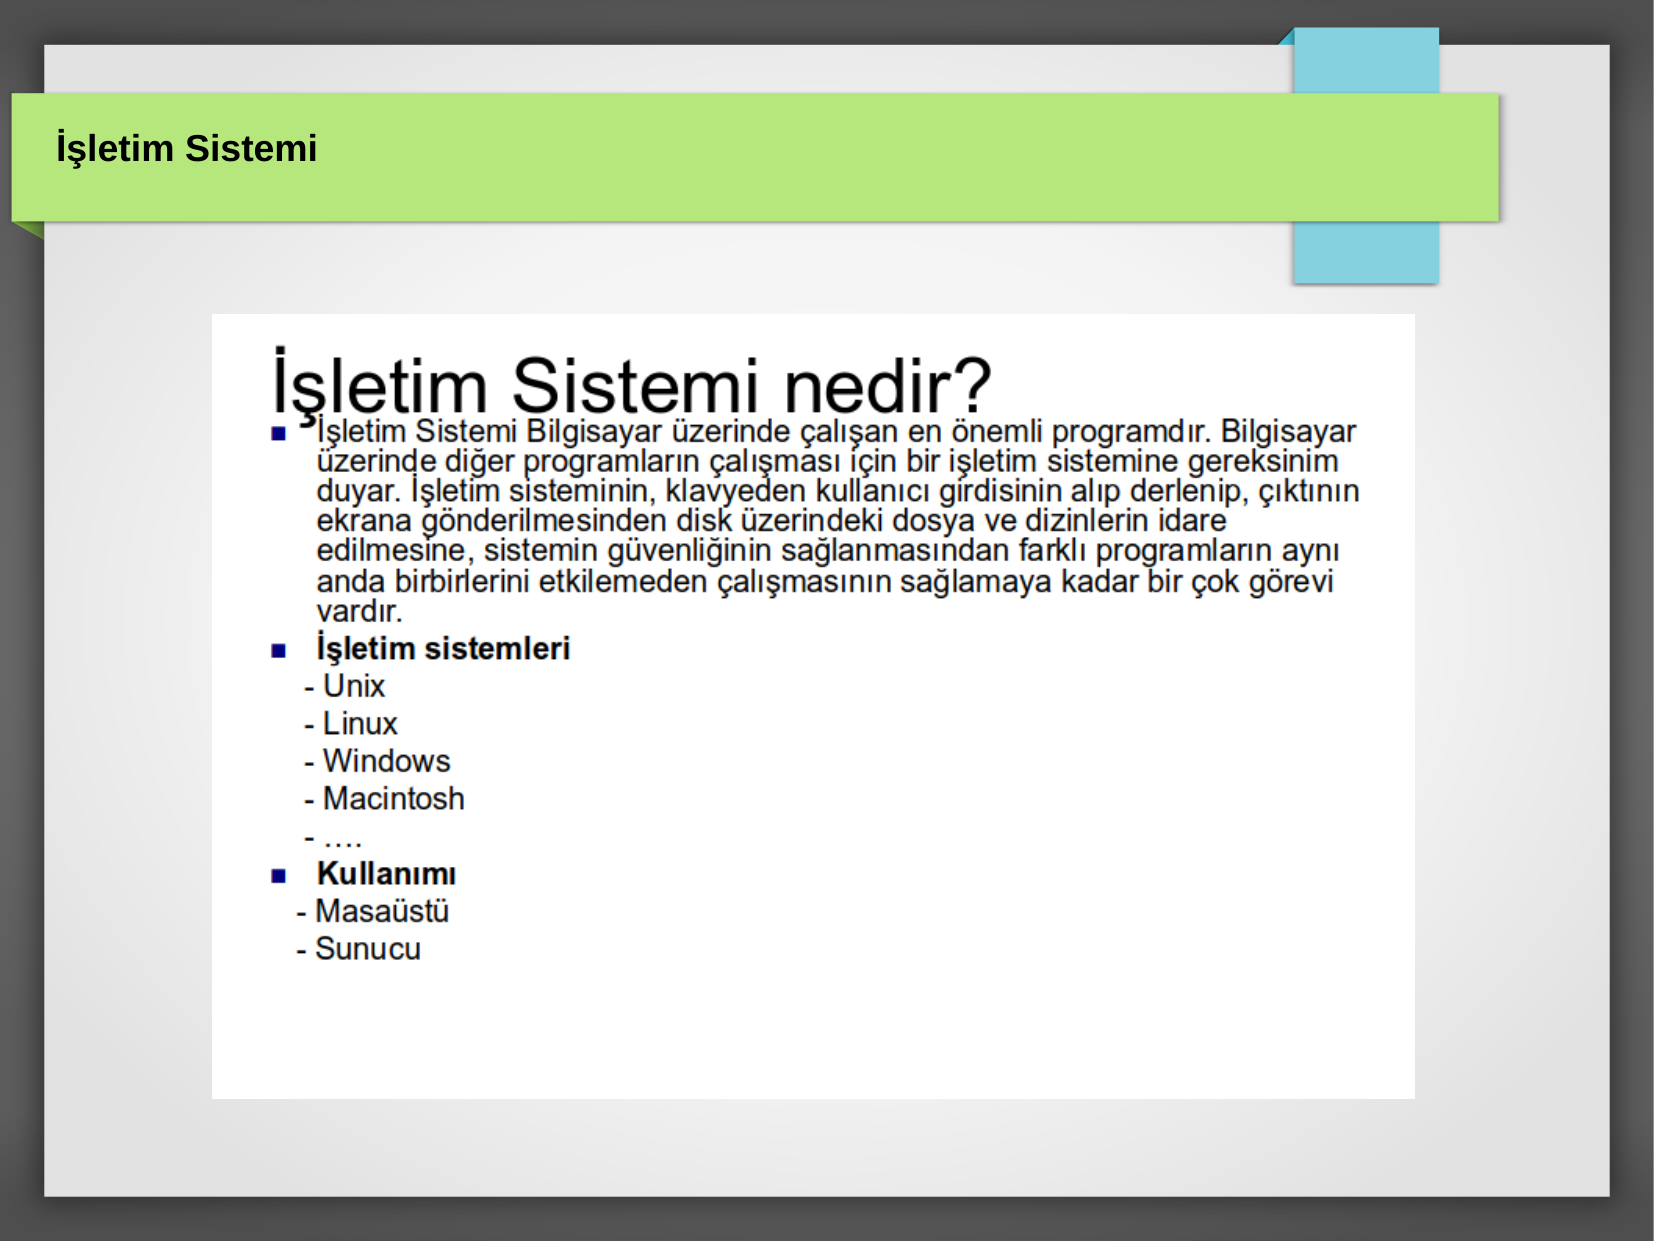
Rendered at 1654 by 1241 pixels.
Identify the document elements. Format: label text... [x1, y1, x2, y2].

picture [0, 0, 1654, 1241]
text_box İşletim Sistemi [41, 120, 1134, 220]
